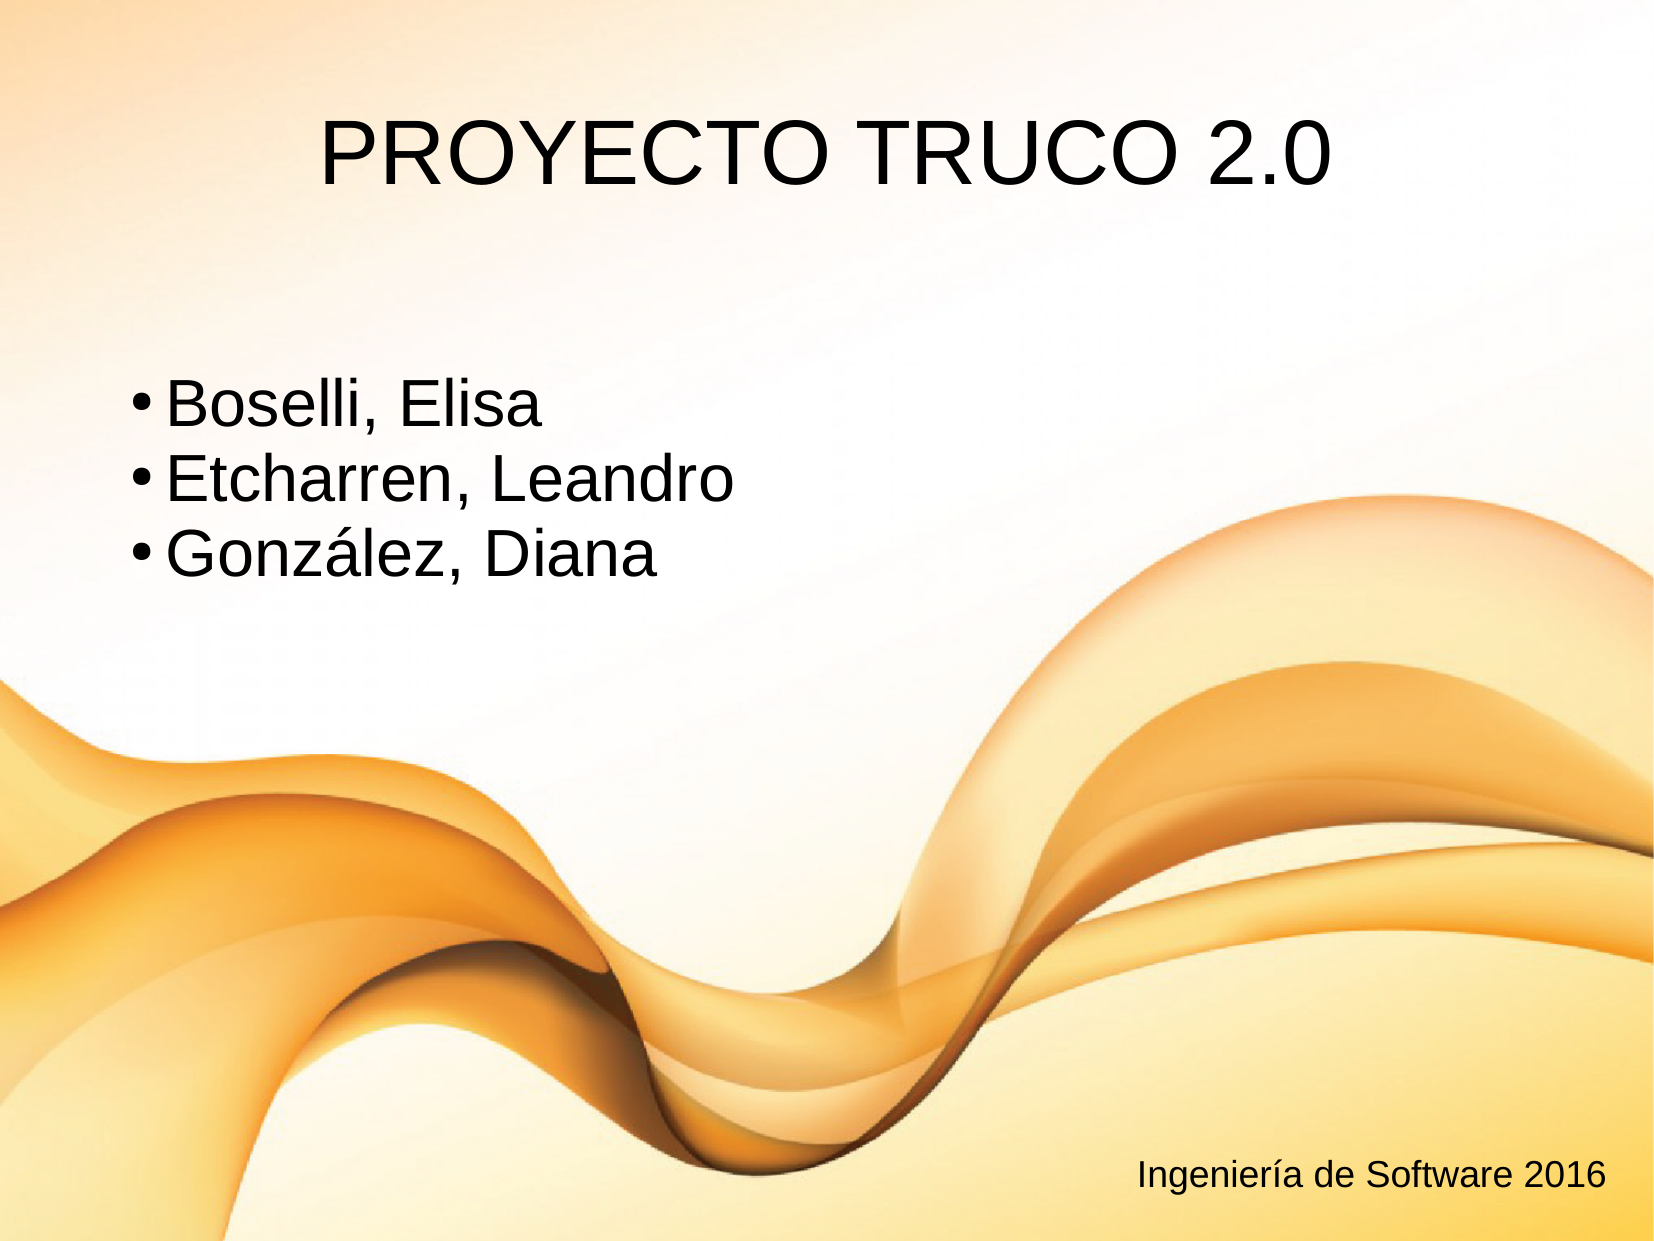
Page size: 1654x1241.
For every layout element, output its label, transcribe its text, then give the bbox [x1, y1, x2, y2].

picture [0, 0, 1654, 1241]
title PROYECTO TRUCO 2.0 [82, 49, 1571, 257]
subtitle Boselli, Elisa Etcharren, Leandro González, Diana [129, 366, 945, 679]
text_box Ingeniería de Software 2016 [1122, 1145, 1622, 1203]
